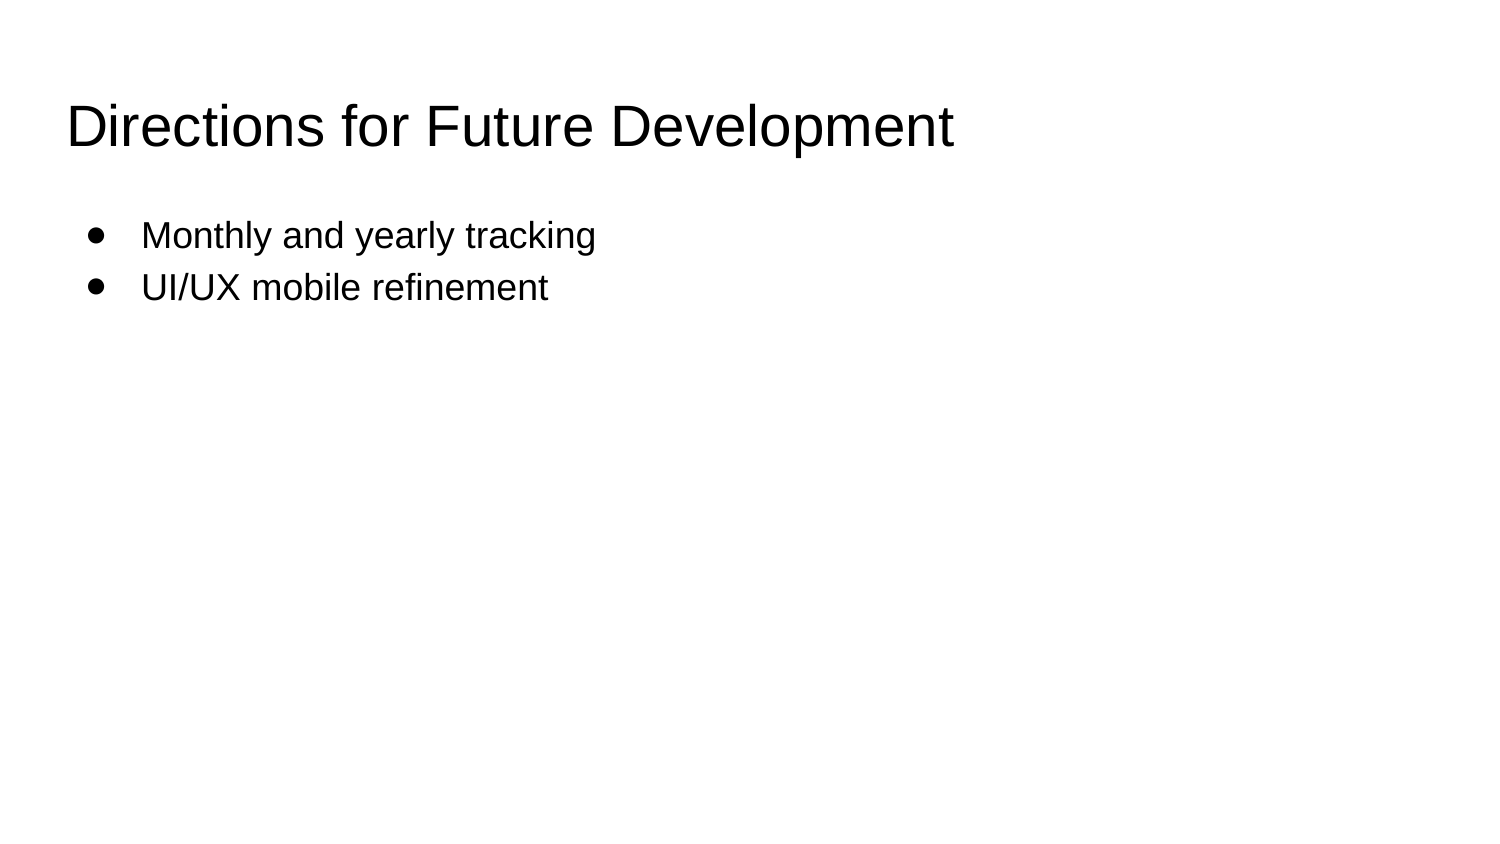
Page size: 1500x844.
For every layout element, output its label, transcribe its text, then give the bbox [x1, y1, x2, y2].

list Monthly and yearly tracking UI/UX mobile refinement [51, 189, 1449, 750]
title Directions for Future Development [51, 72, 1449, 167]
